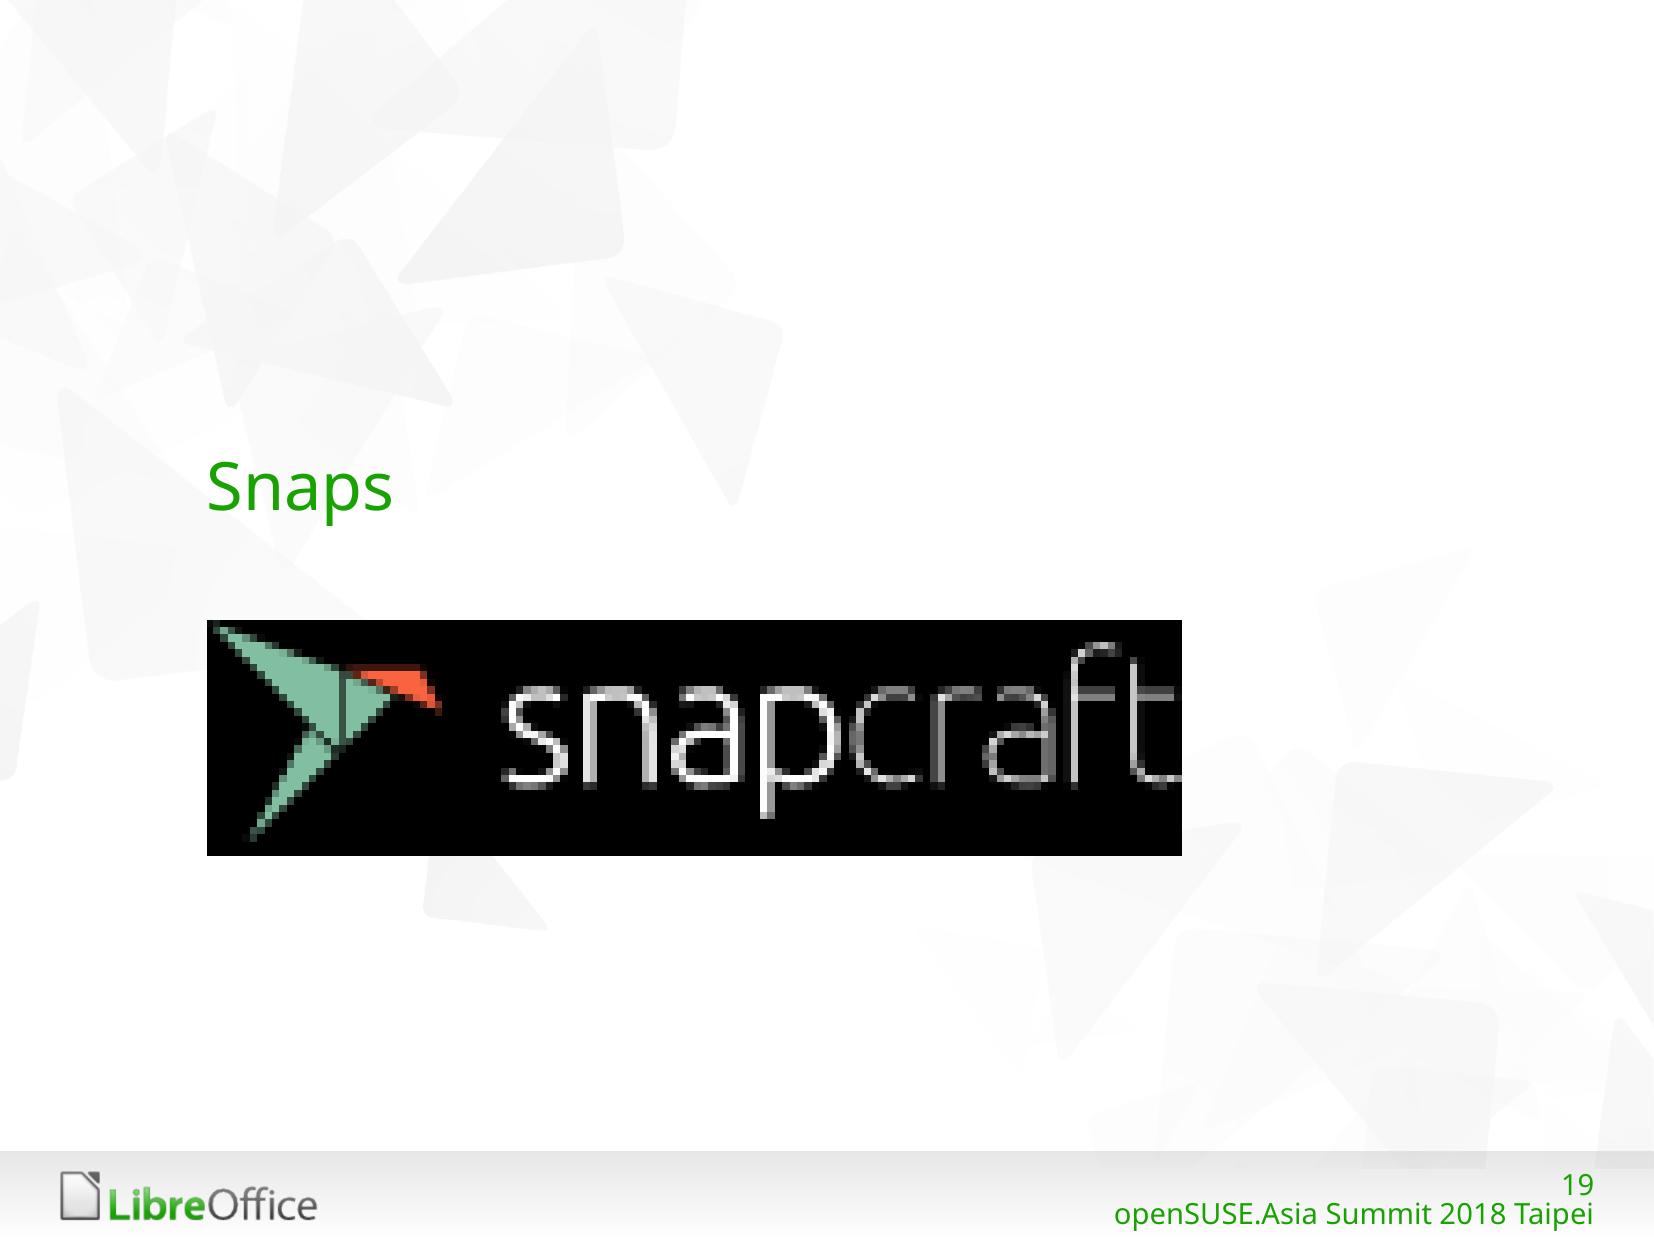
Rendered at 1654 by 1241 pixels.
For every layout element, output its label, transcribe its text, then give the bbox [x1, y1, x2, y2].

title Snaps [206, 395, 1477, 573]
picture [0, 0, 1654, 1169]
picture [41, 1152, 337, 1240]
